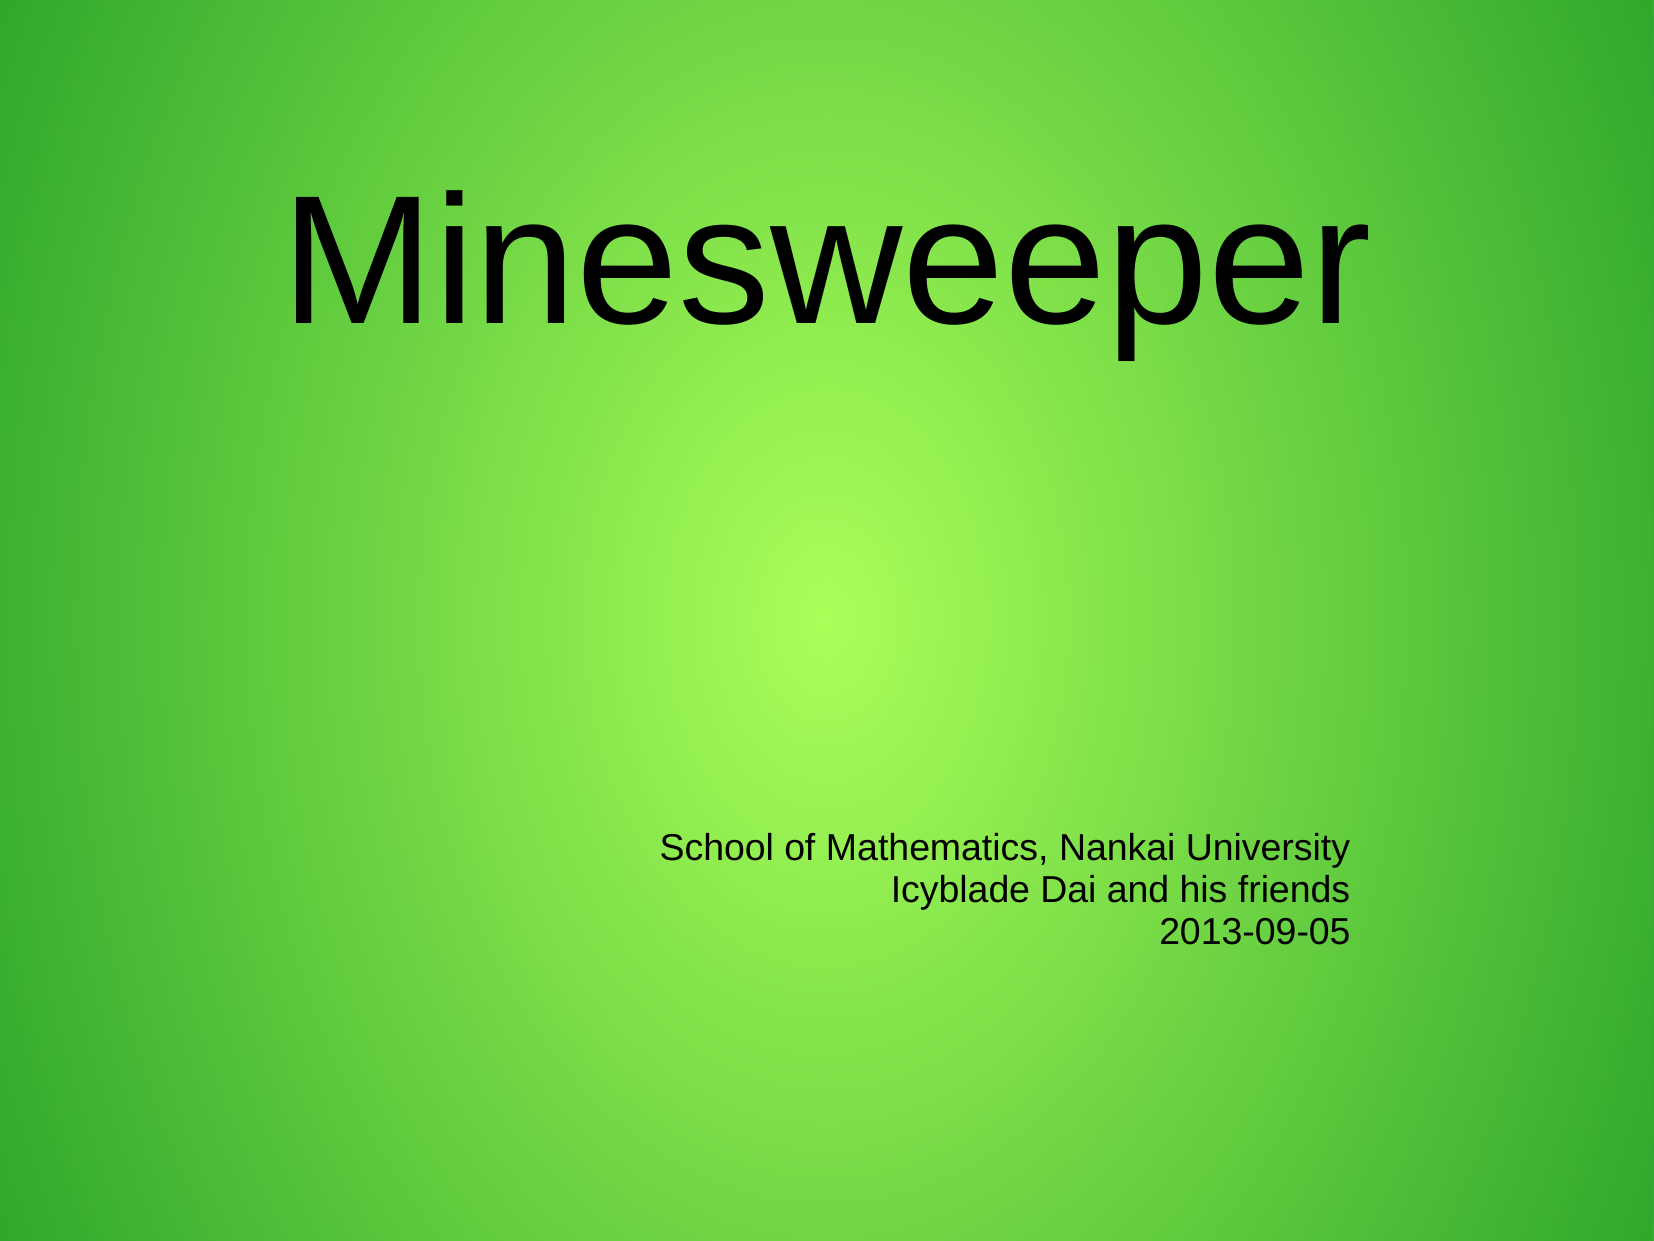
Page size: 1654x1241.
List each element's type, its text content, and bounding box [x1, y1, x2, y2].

text_box Minesweeper [249, 150, 1405, 370]
text_box School of Mathematics, Nankai University Icyblade Dai and his friends 2013-09-05 [510, 819, 1366, 961]
